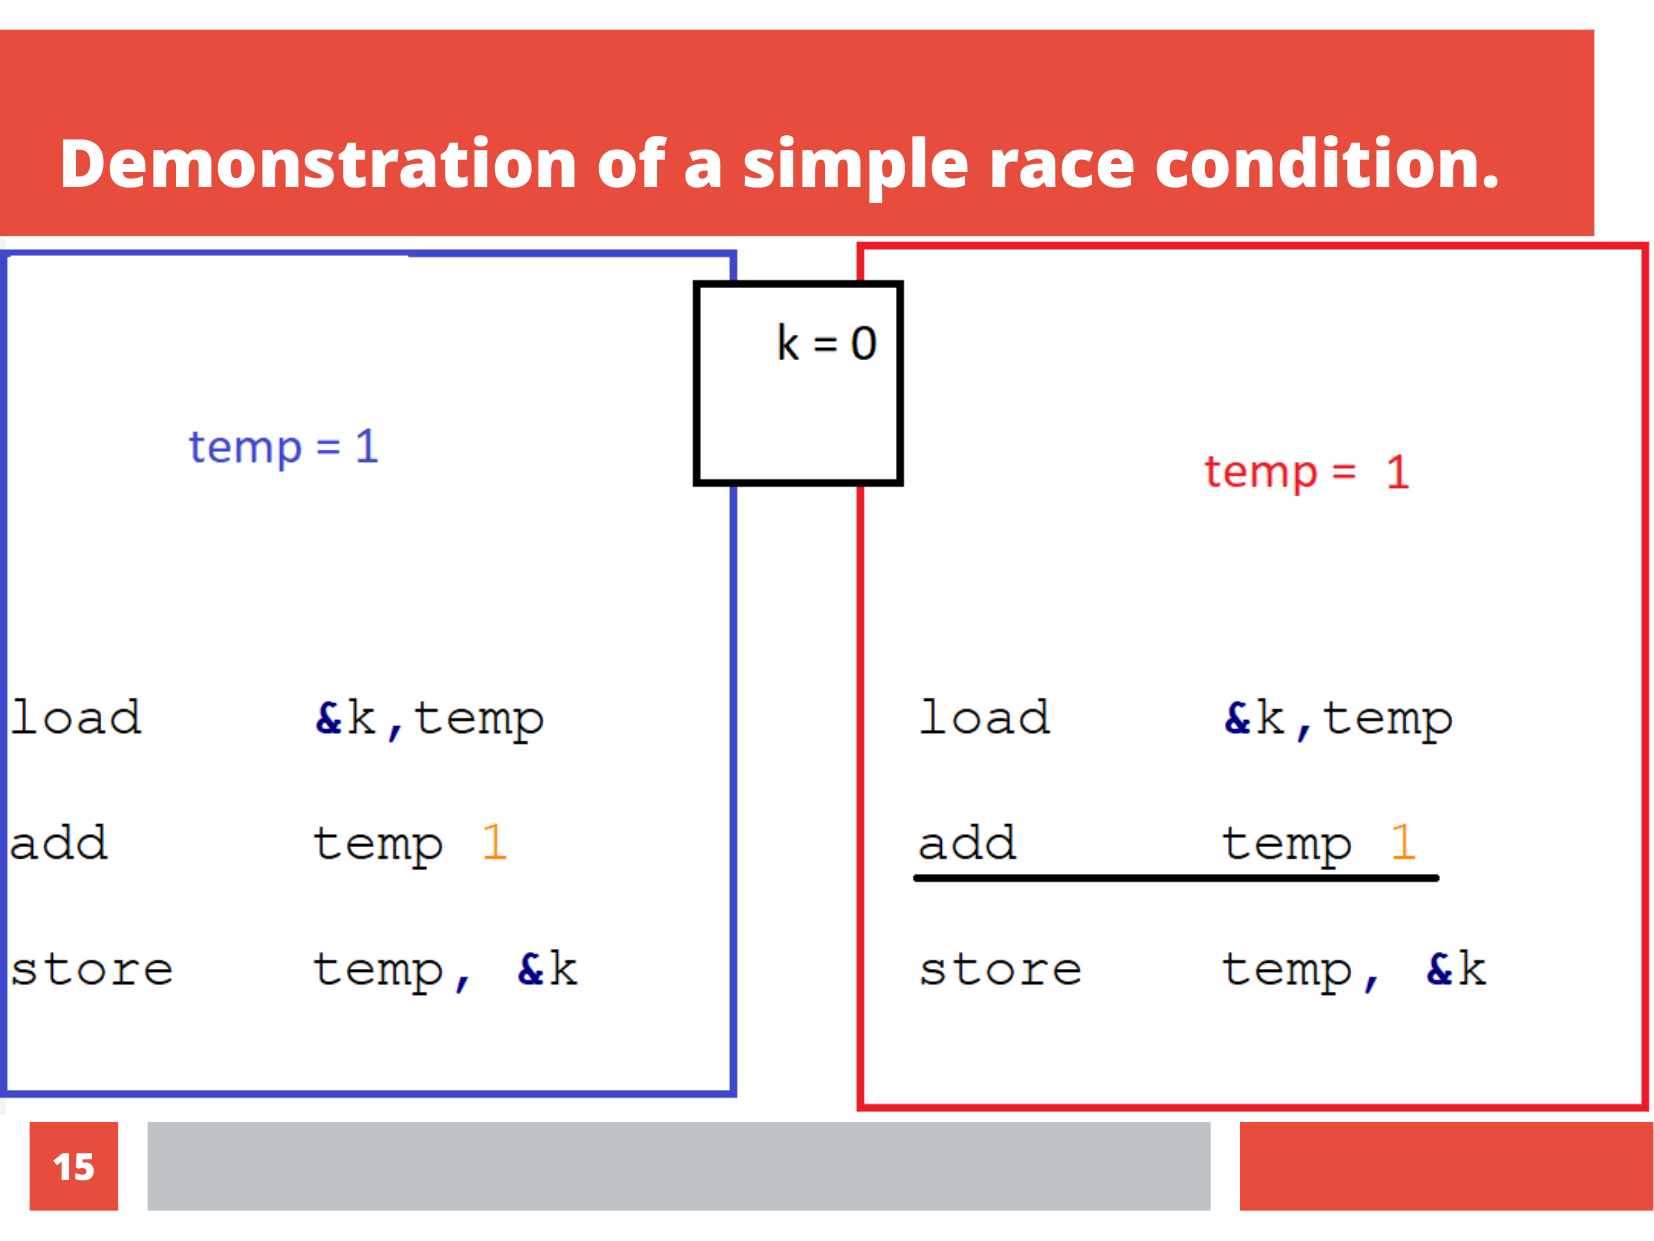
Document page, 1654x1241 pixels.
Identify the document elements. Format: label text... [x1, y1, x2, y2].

title Demonstration of a simple race condition. [59, 59, 1595, 207]
picture [0, 239, 1654, 1115]
